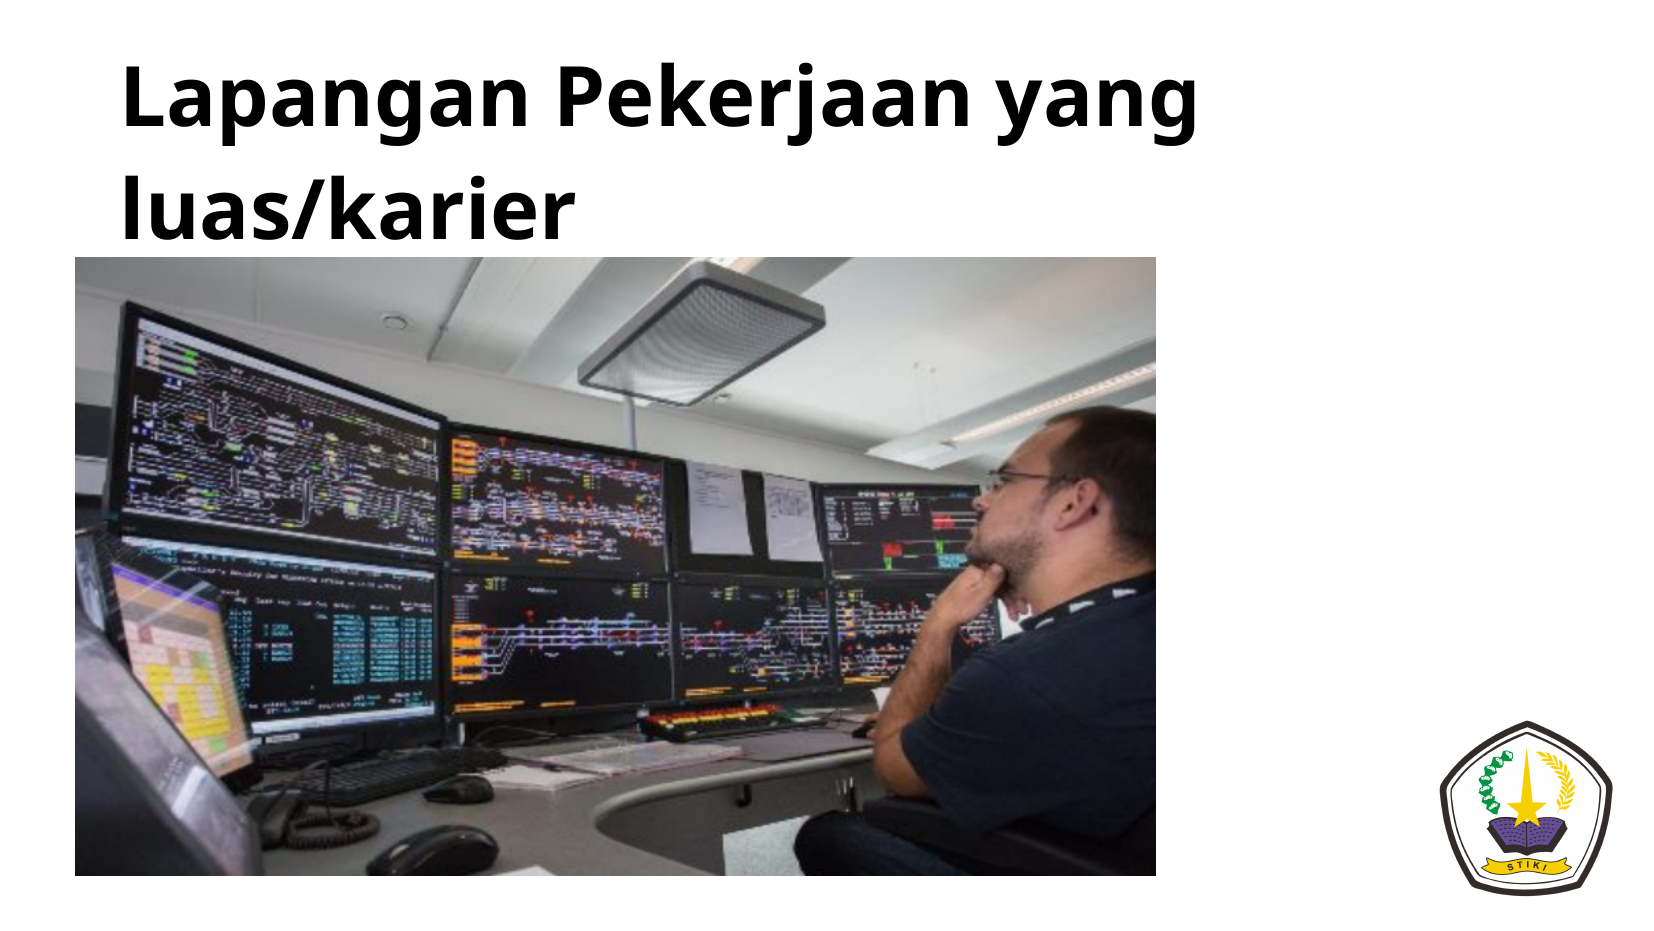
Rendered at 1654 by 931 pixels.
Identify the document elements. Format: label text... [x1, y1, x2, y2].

picture [1434, 718, 1621, 901]
text_box Lapangan Pekerjaan yang luas/karier [105, 30, 1561, 267]
picture [75, 257, 1156, 876]
